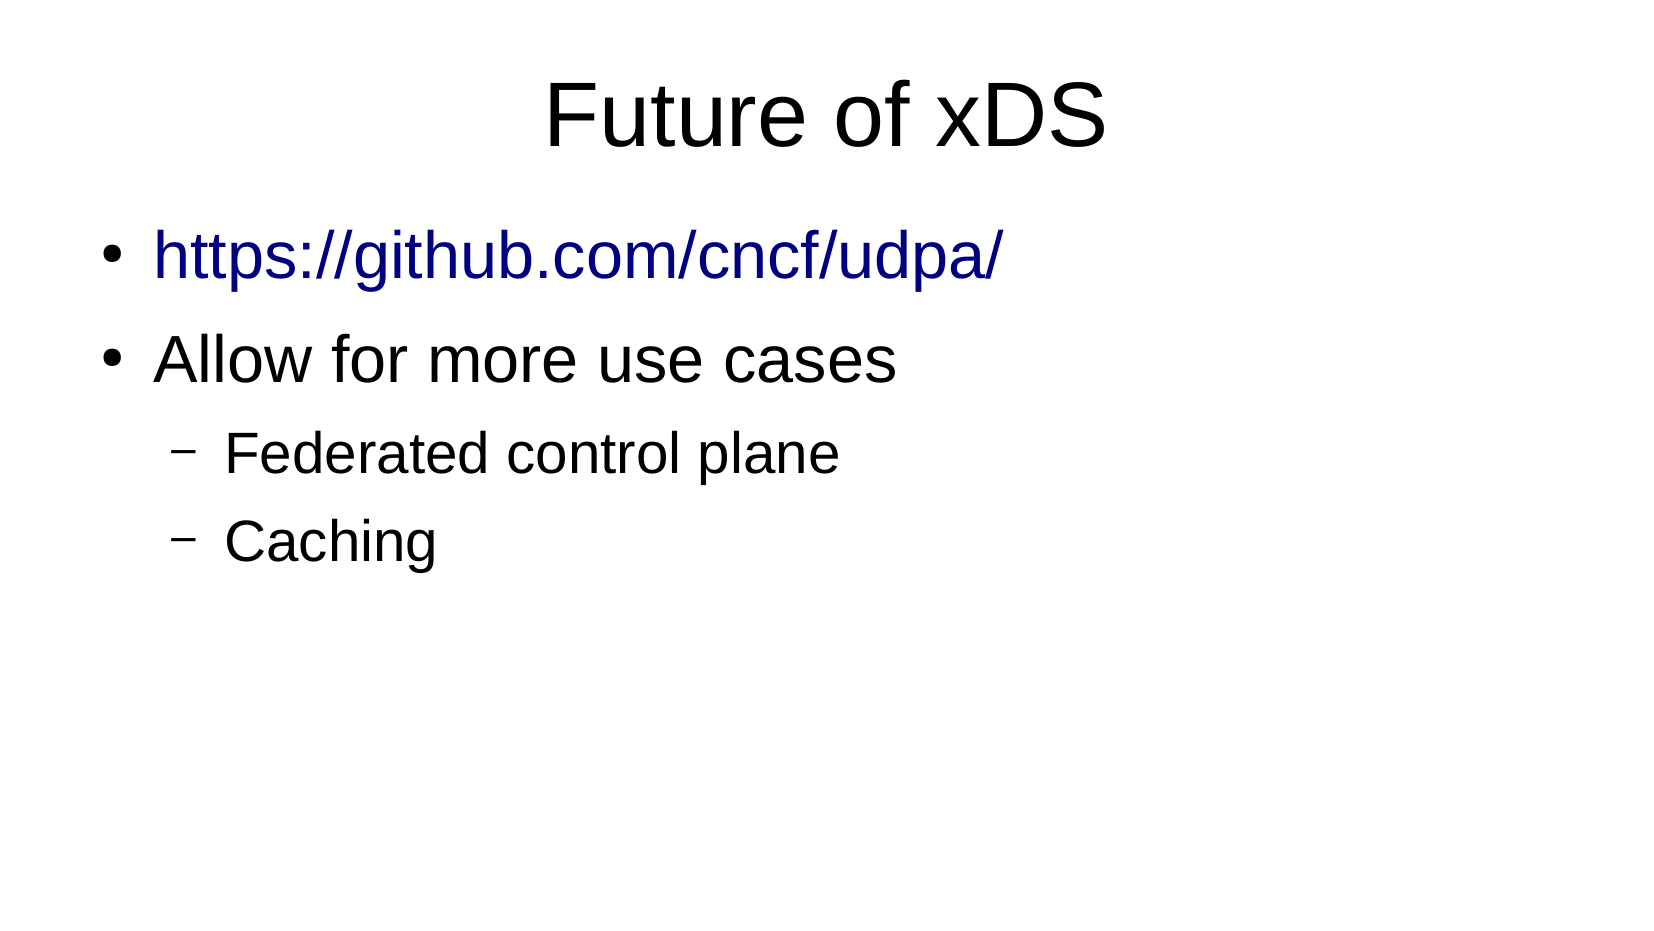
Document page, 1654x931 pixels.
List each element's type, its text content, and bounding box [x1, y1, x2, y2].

list https://github.com/cncf/udpa/ Allow for more use cases Federated control plane Caching [82, 217, 1571, 758]
title Future of xDS [82, 37, 1571, 193]
